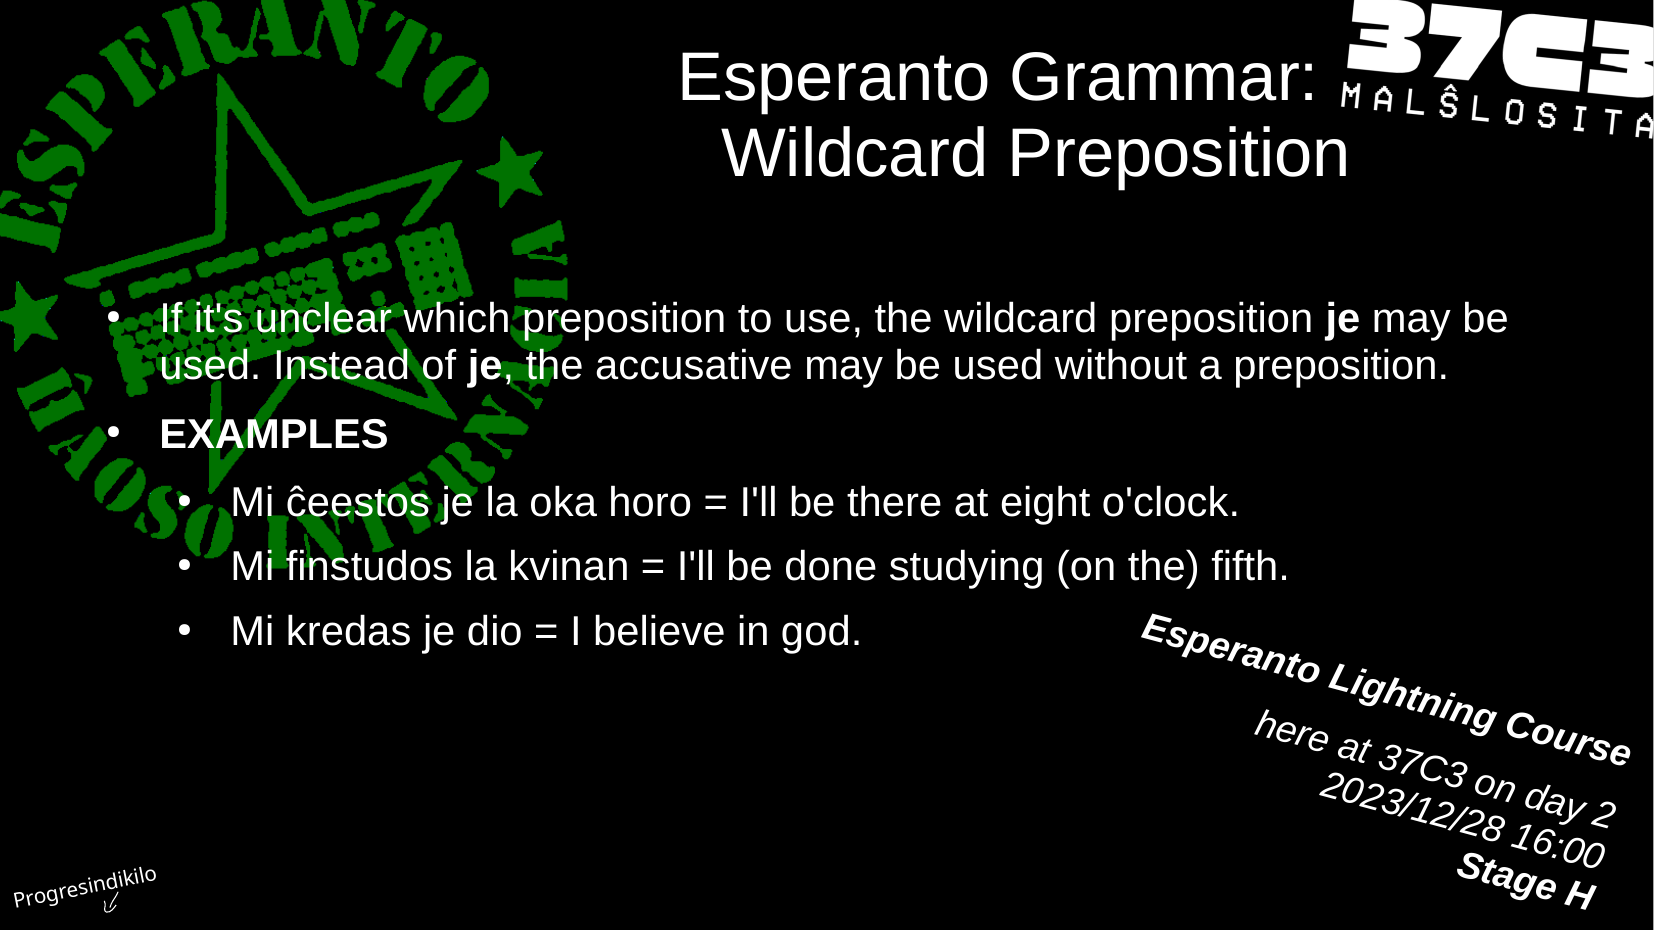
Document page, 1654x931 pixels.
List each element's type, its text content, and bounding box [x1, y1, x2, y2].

picture [1349, 0, 1654, 139]
list Esperanto Lightning Course here at 37C3 on day 2 2023/12/28 16:00 Stage H [868, 551, 1637, 931]
picture [0, 0, 591, 591]
title Esperanto Grammar: Wildcard Preposition [501, 37, 1571, 193]
list If it's unclear which preposition to use, the wildcard preposition je may be used. Instead of je, the accusative may be used without a preposition. EXAMPLES Mi ĉeestos je la oka horo = I'll be there at eight o'clock. Mi finstudos la kvinan = I'll be done studying (on the) fifth. Mi kredas je dio = I believe in god. [88, 295, 1571, 869]
